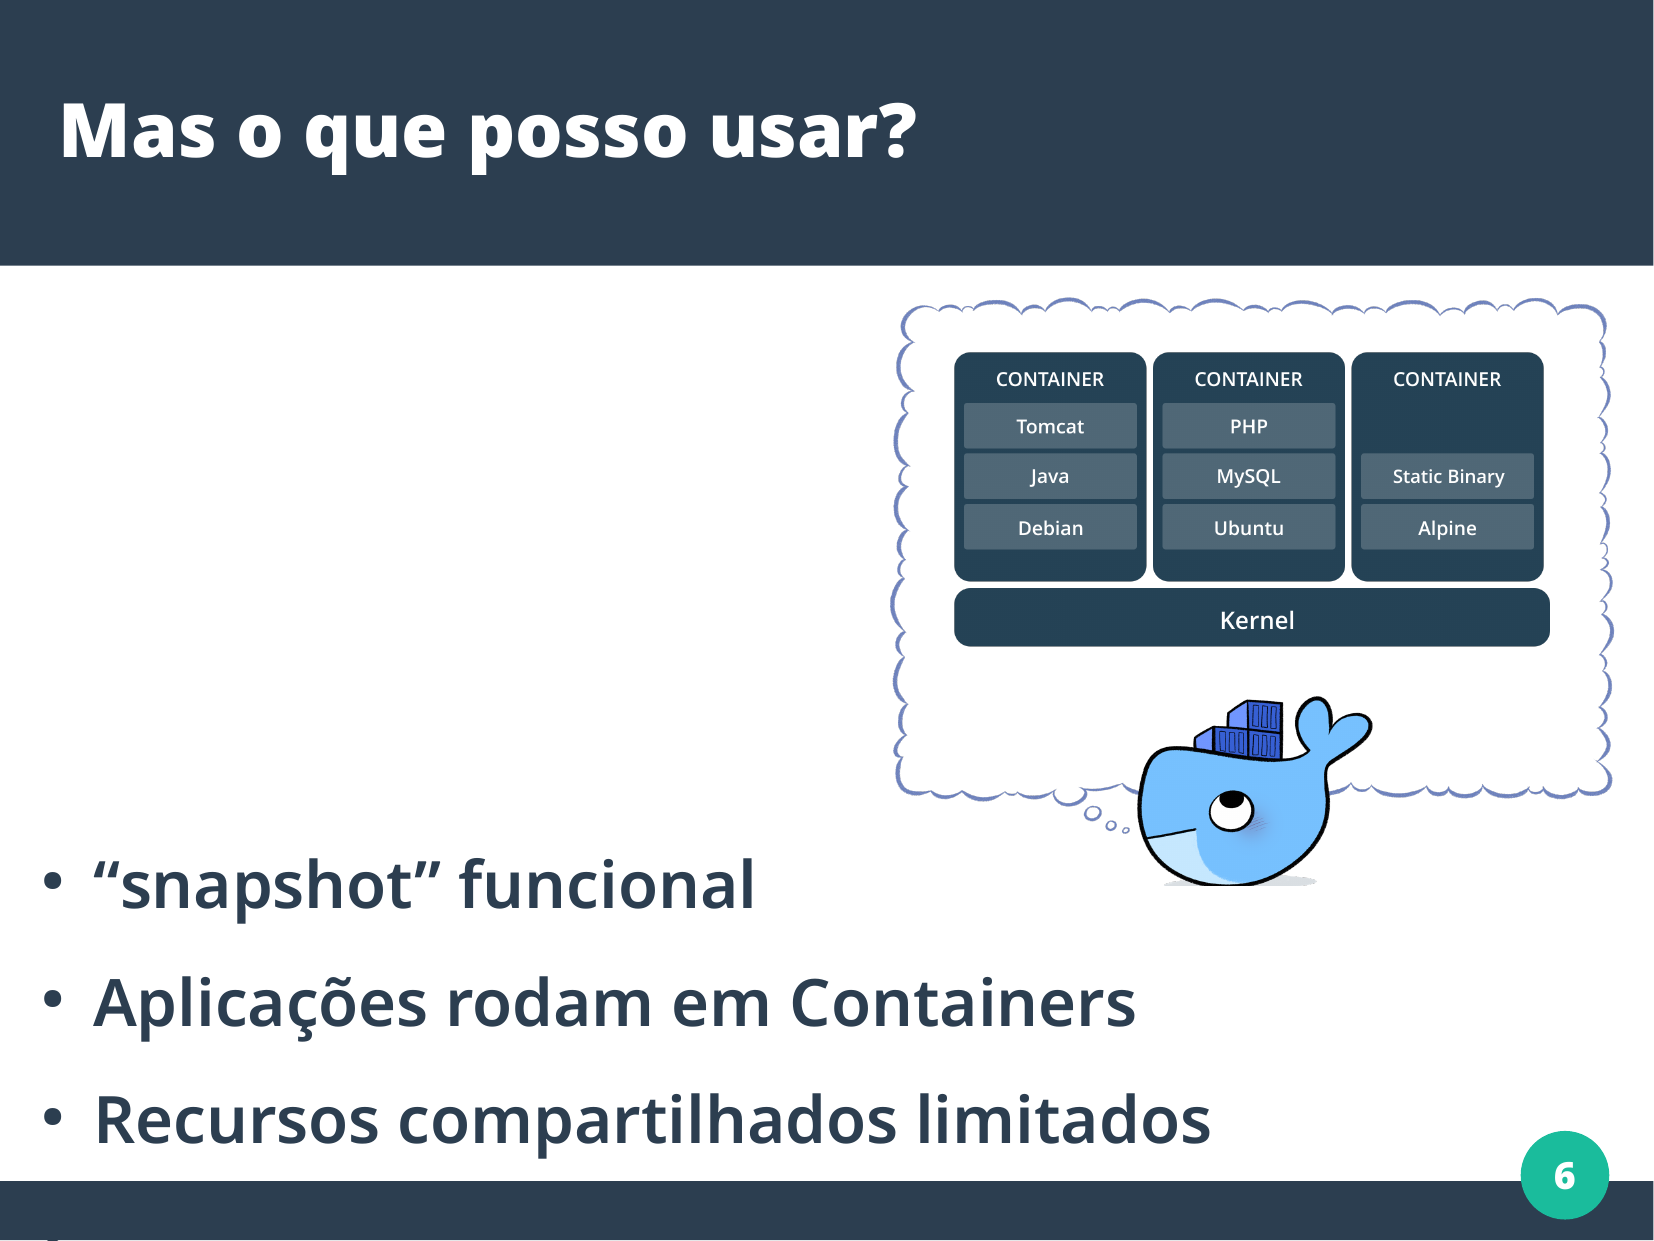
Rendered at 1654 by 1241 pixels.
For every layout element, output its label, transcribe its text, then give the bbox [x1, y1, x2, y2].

picture [874, 284, 1630, 886]
list “snapshot” funcional Aplicações rodam em Containers Recursos compartilhados limitados [23, 838, 1607, 1164]
title Mas o que posso usar? [59, 49, 1595, 207]
